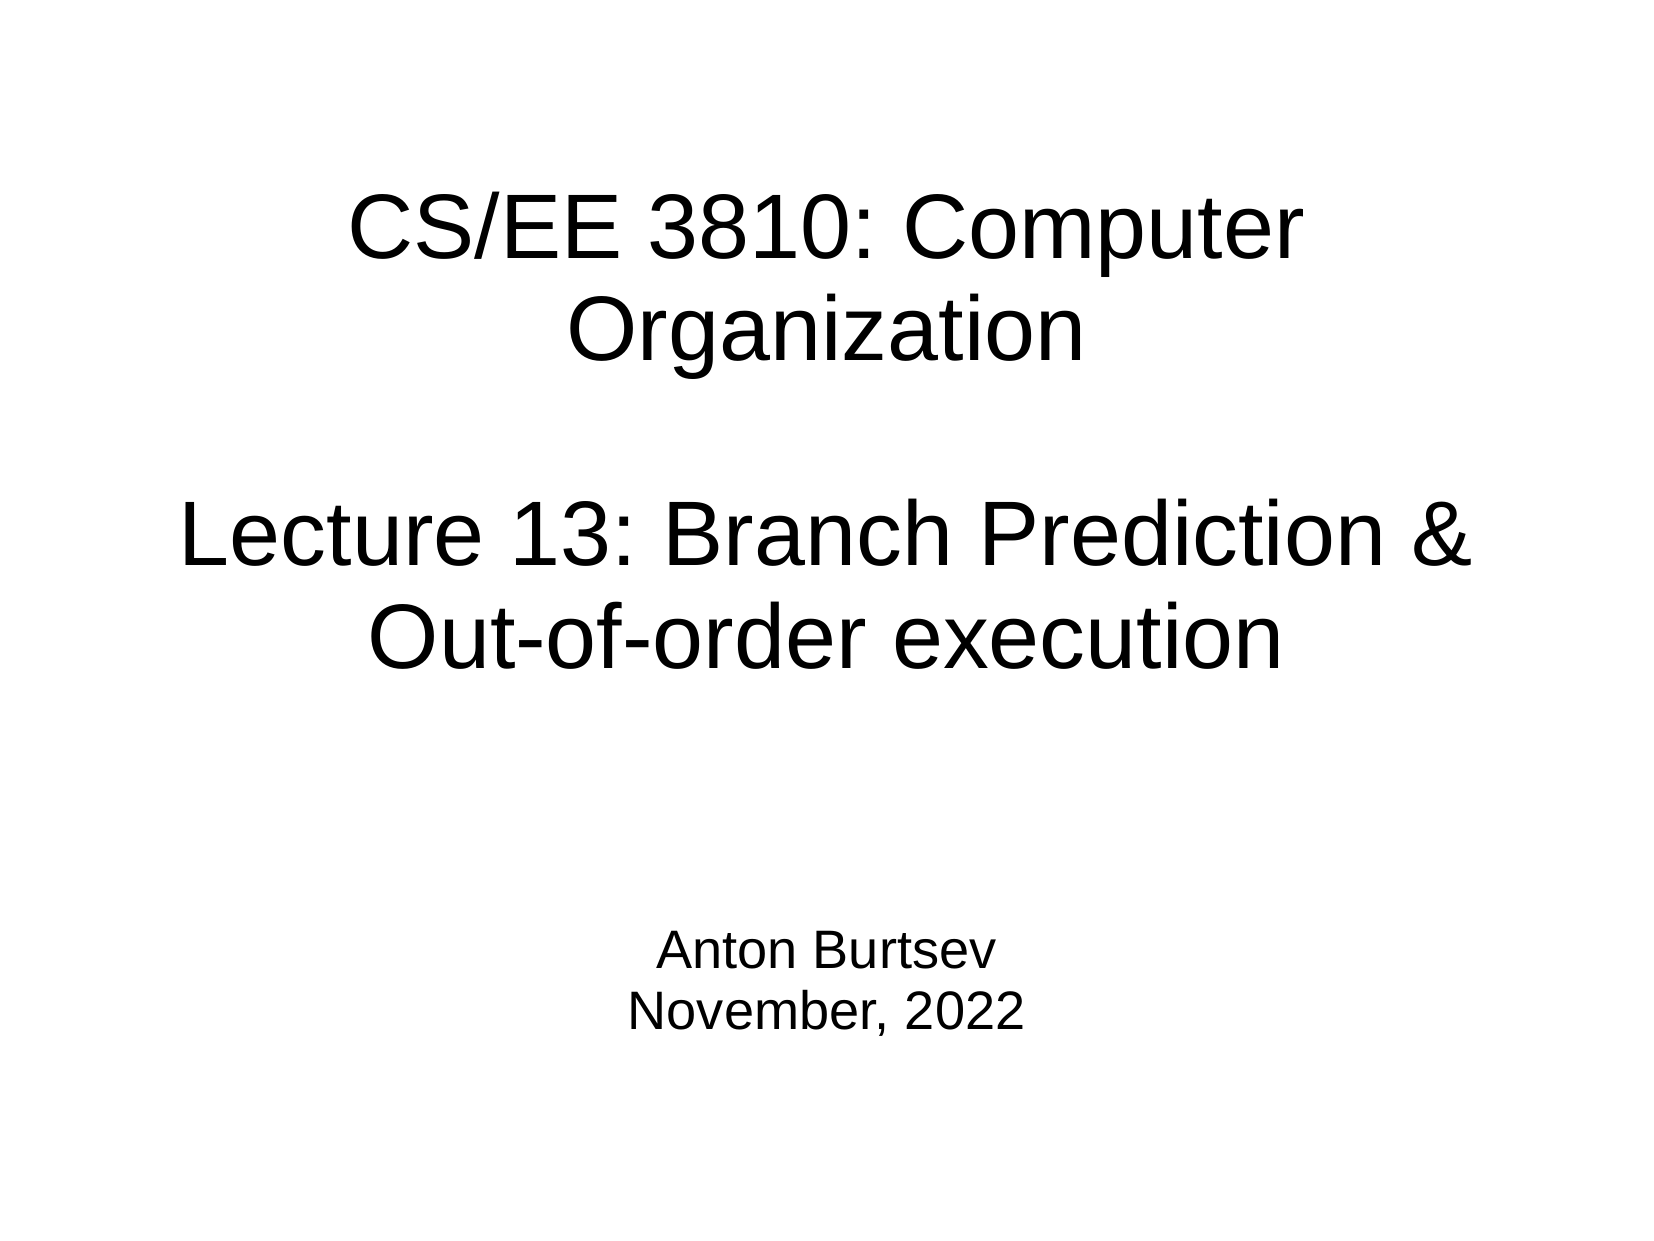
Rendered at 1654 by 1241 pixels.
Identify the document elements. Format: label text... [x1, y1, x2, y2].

subtitle Anton Burtsev November, 2022 [82, 637, 1571, 1109]
title CS/EE 3810: Computer Organization Lecture 13: Branch Prediction & Out-of-order execution [82, 113, 1571, 637]
